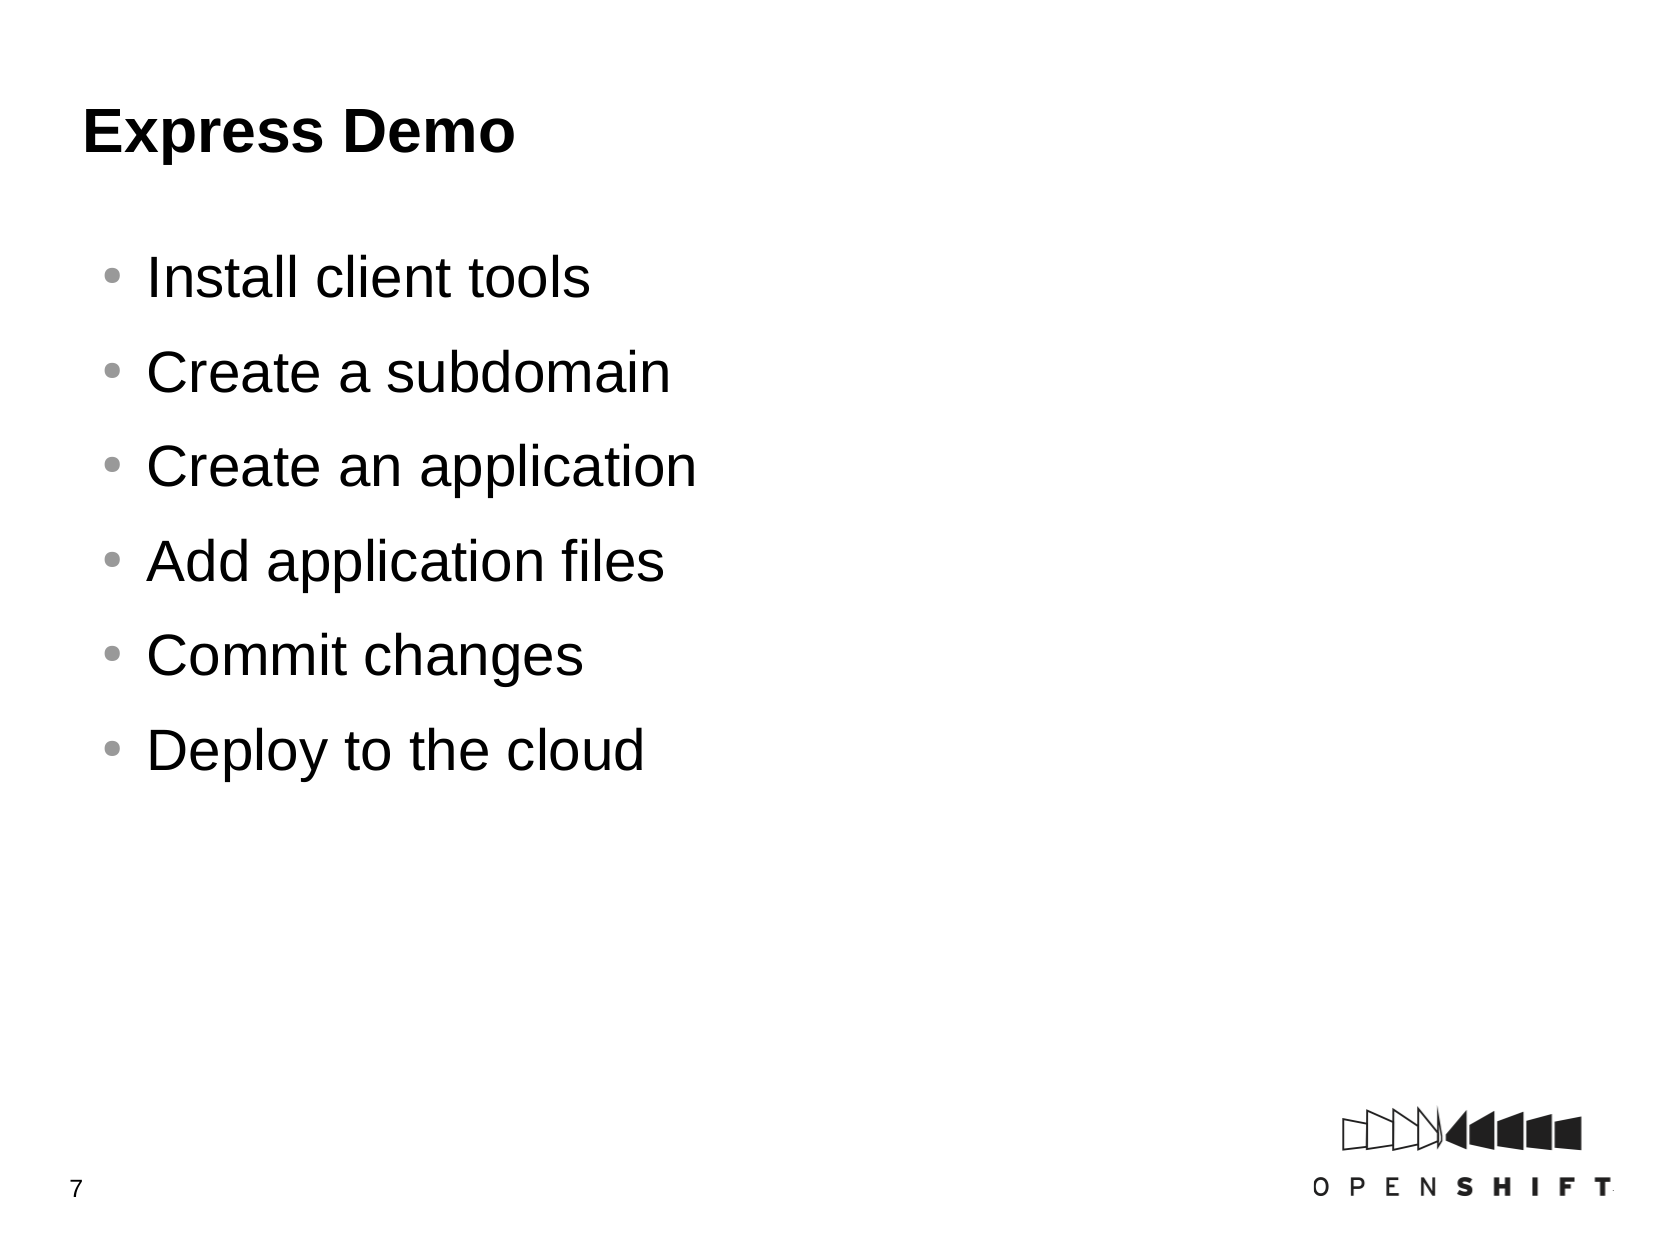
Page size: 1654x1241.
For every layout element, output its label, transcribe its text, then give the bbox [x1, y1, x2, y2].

title Express Demo [82, 37, 1571, 226]
picture [1313, 1104, 1614, 1200]
list Install client tools Create a subdomain Create an application Add application files Commit changes Deploy to the cloud [86, 244, 1576, 1039]
